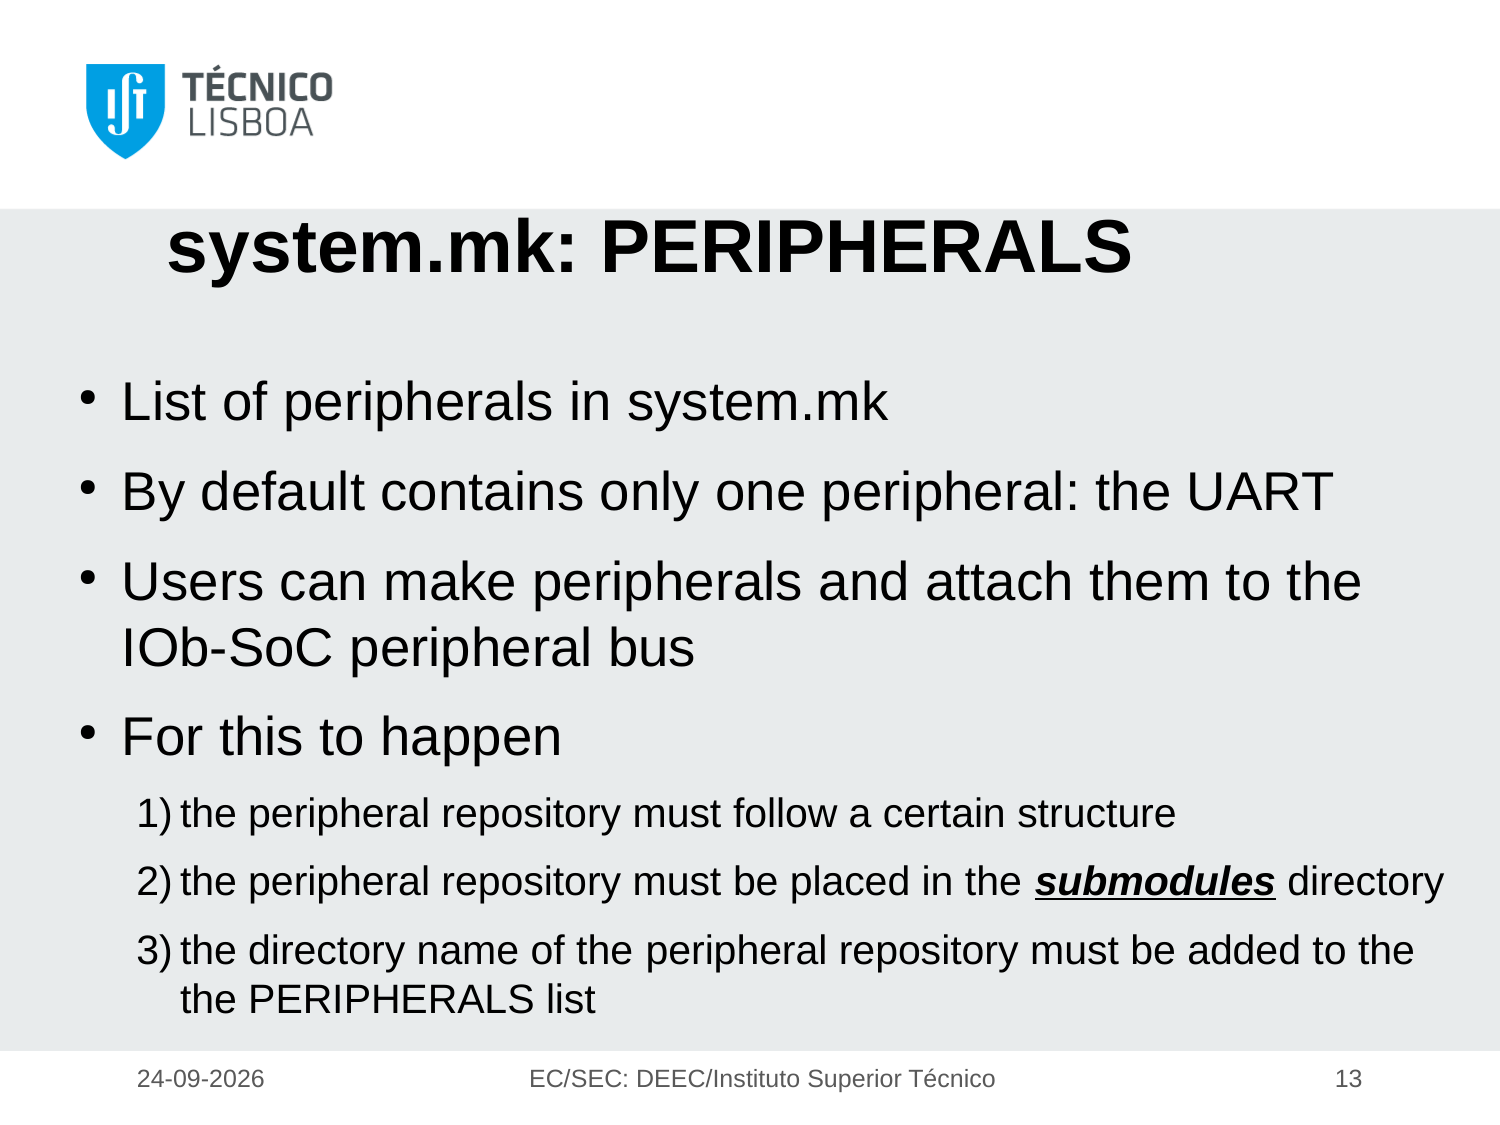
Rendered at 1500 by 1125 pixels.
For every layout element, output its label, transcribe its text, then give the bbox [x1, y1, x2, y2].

list List of peripherals in system.mk By default contains only one peripheral: the UART Users can make peripherals and attach them to the IOb-SoC peripheral bus For this to happen the peripheral repository must follow a certain structure the peripheral repository must be placed in the submodules directory the directory name of the peripheral repository must be added to the the PERIPHERALS list [63, 366, 1477, 1028]
slide_number <number> [1077, 1052, 1378, 1103]
footer EC/SEC: DEEC/Instituto Superior Técnico [512, 1052, 1021, 1103]
slide_number 29-09-2020 [121, 1052, 425, 1103]
picture [0, 0, 1500, 1125]
title system.mk: PERIPHERALS [151, 171, 1408, 314]
